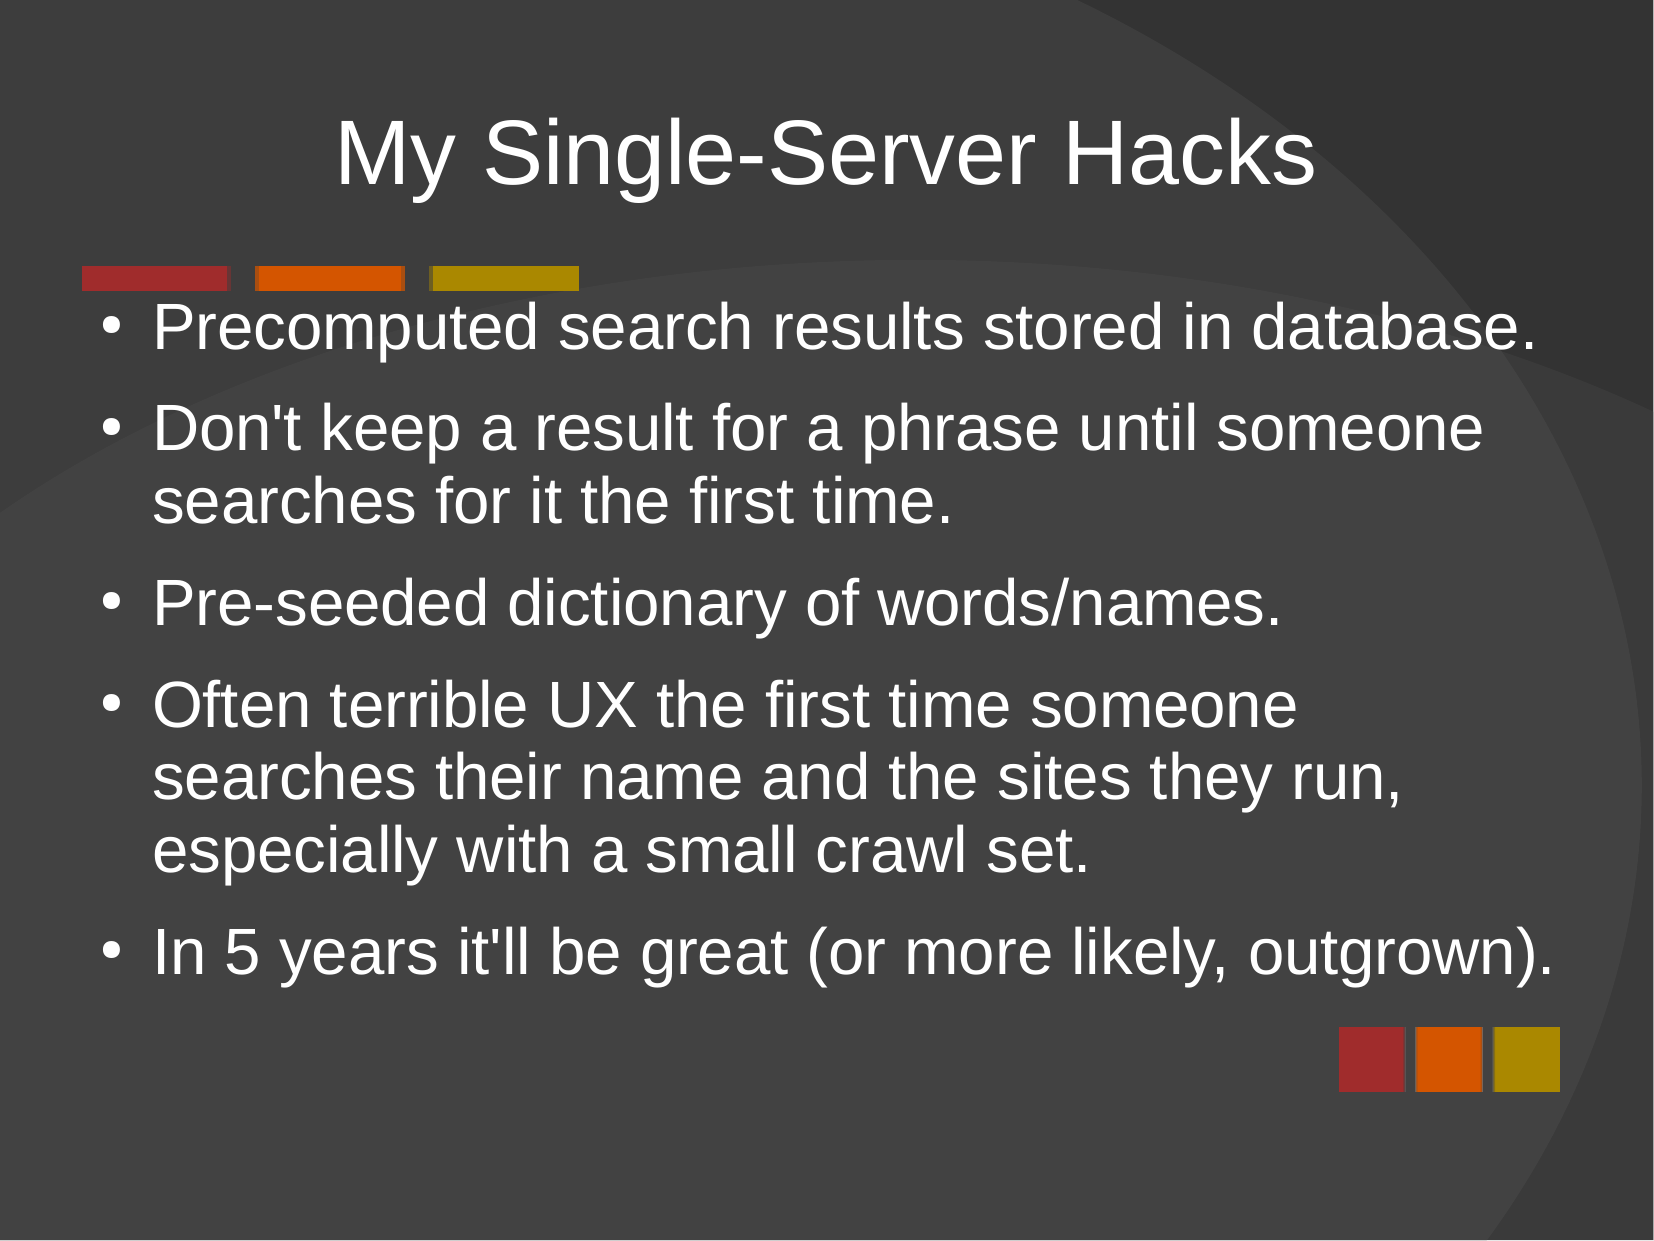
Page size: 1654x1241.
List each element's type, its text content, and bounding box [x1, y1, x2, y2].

picture [82, 266, 579, 290]
list Precomputed search results stored in database. Don't keep a result for a phrase until someone searches for it the first time. Pre-seeded dictionary of words/names. Often terrible UX the first time someone searches their name and the sites they run, especially with a small crawl set. In 5 years it'll be great (or more likely, outgrown). [82, 290, 1571, 1010]
title My Single-Server Hacks [82, 49, 1571, 257]
picture [1339, 1027, 1560, 1092]
